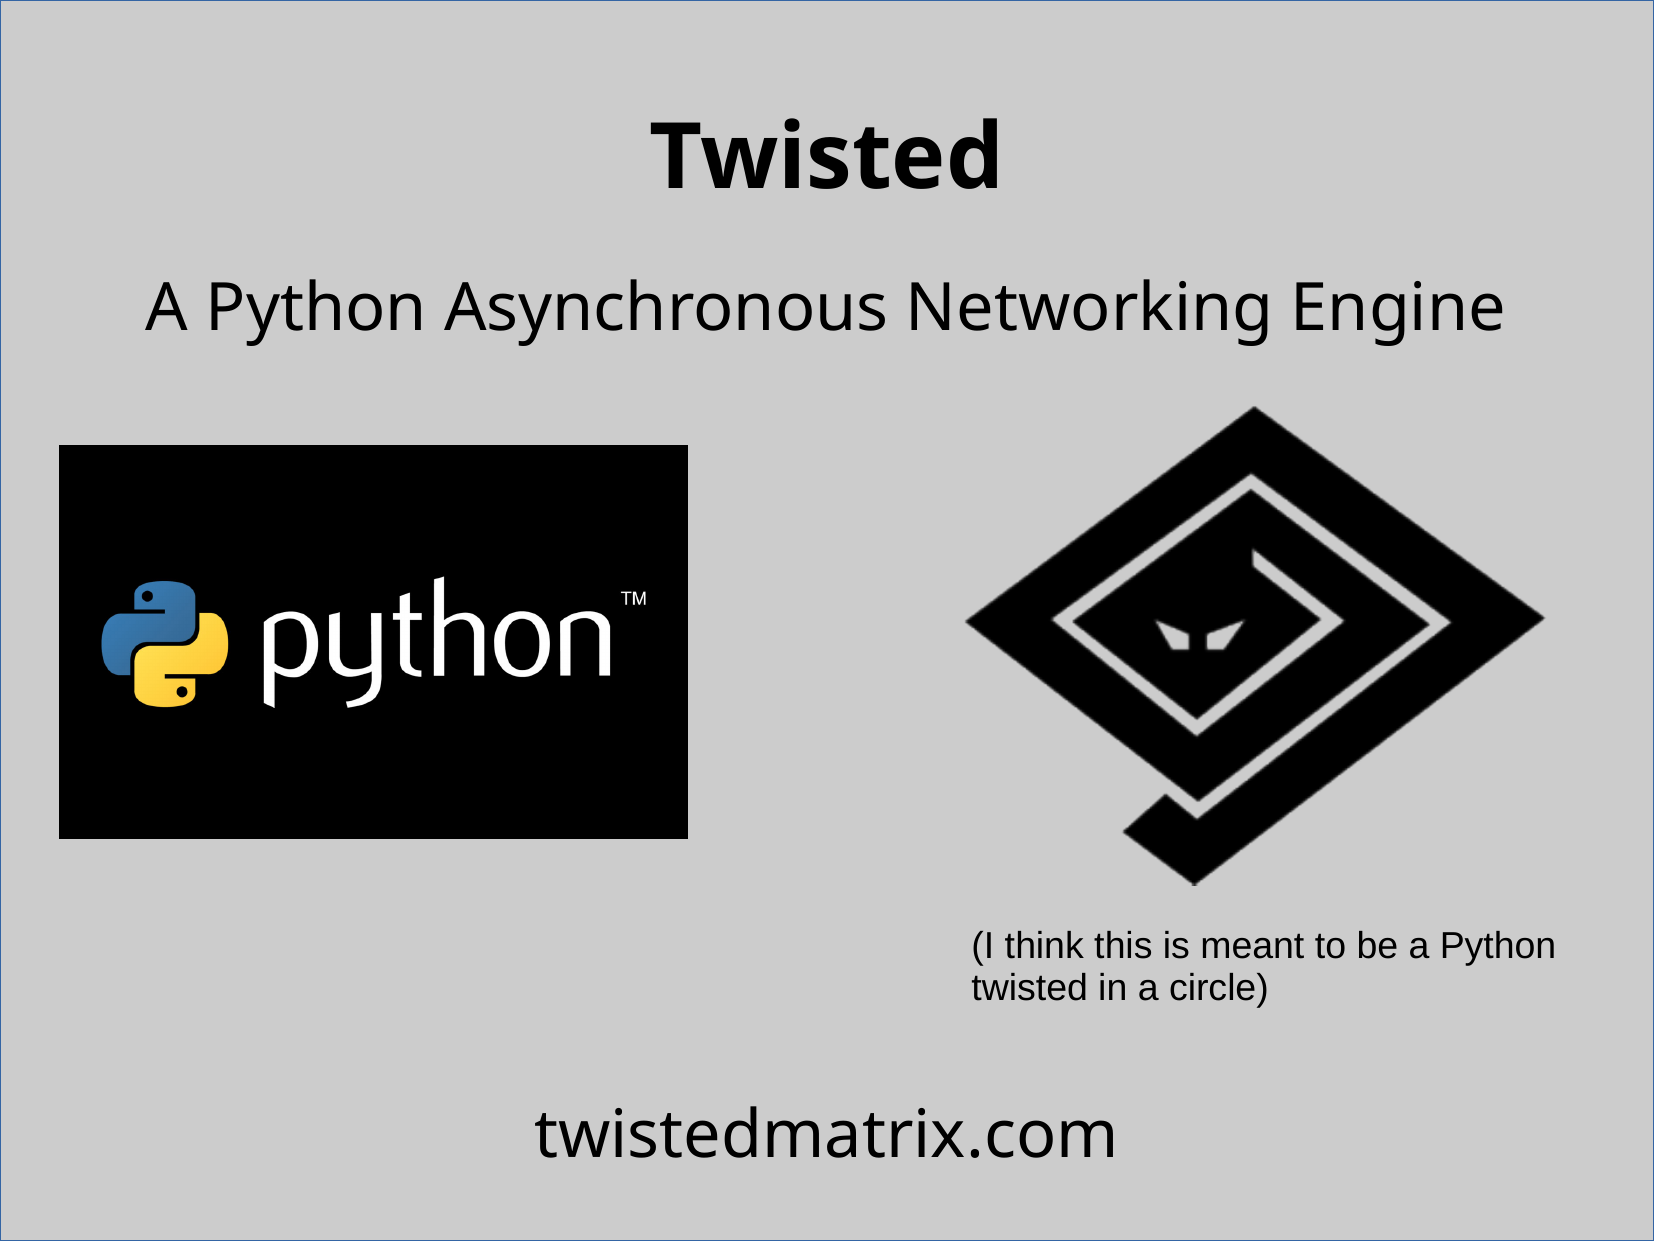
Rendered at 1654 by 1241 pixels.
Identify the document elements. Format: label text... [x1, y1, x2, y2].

text_box (I think this is meant to be a Python twisted in a circle) [956, 916, 1572, 1016]
text_box twistedmatrix.com [82, 1057, 1571, 1205]
title Twisted [82, 49, 1571, 231]
picture [59, 445, 688, 839]
subtitle A Python Asynchronous Networking Engine [82, 231, 1571, 378]
picture [956, 398, 1554, 886]
text_box [0, 0, 1654, 1241]
